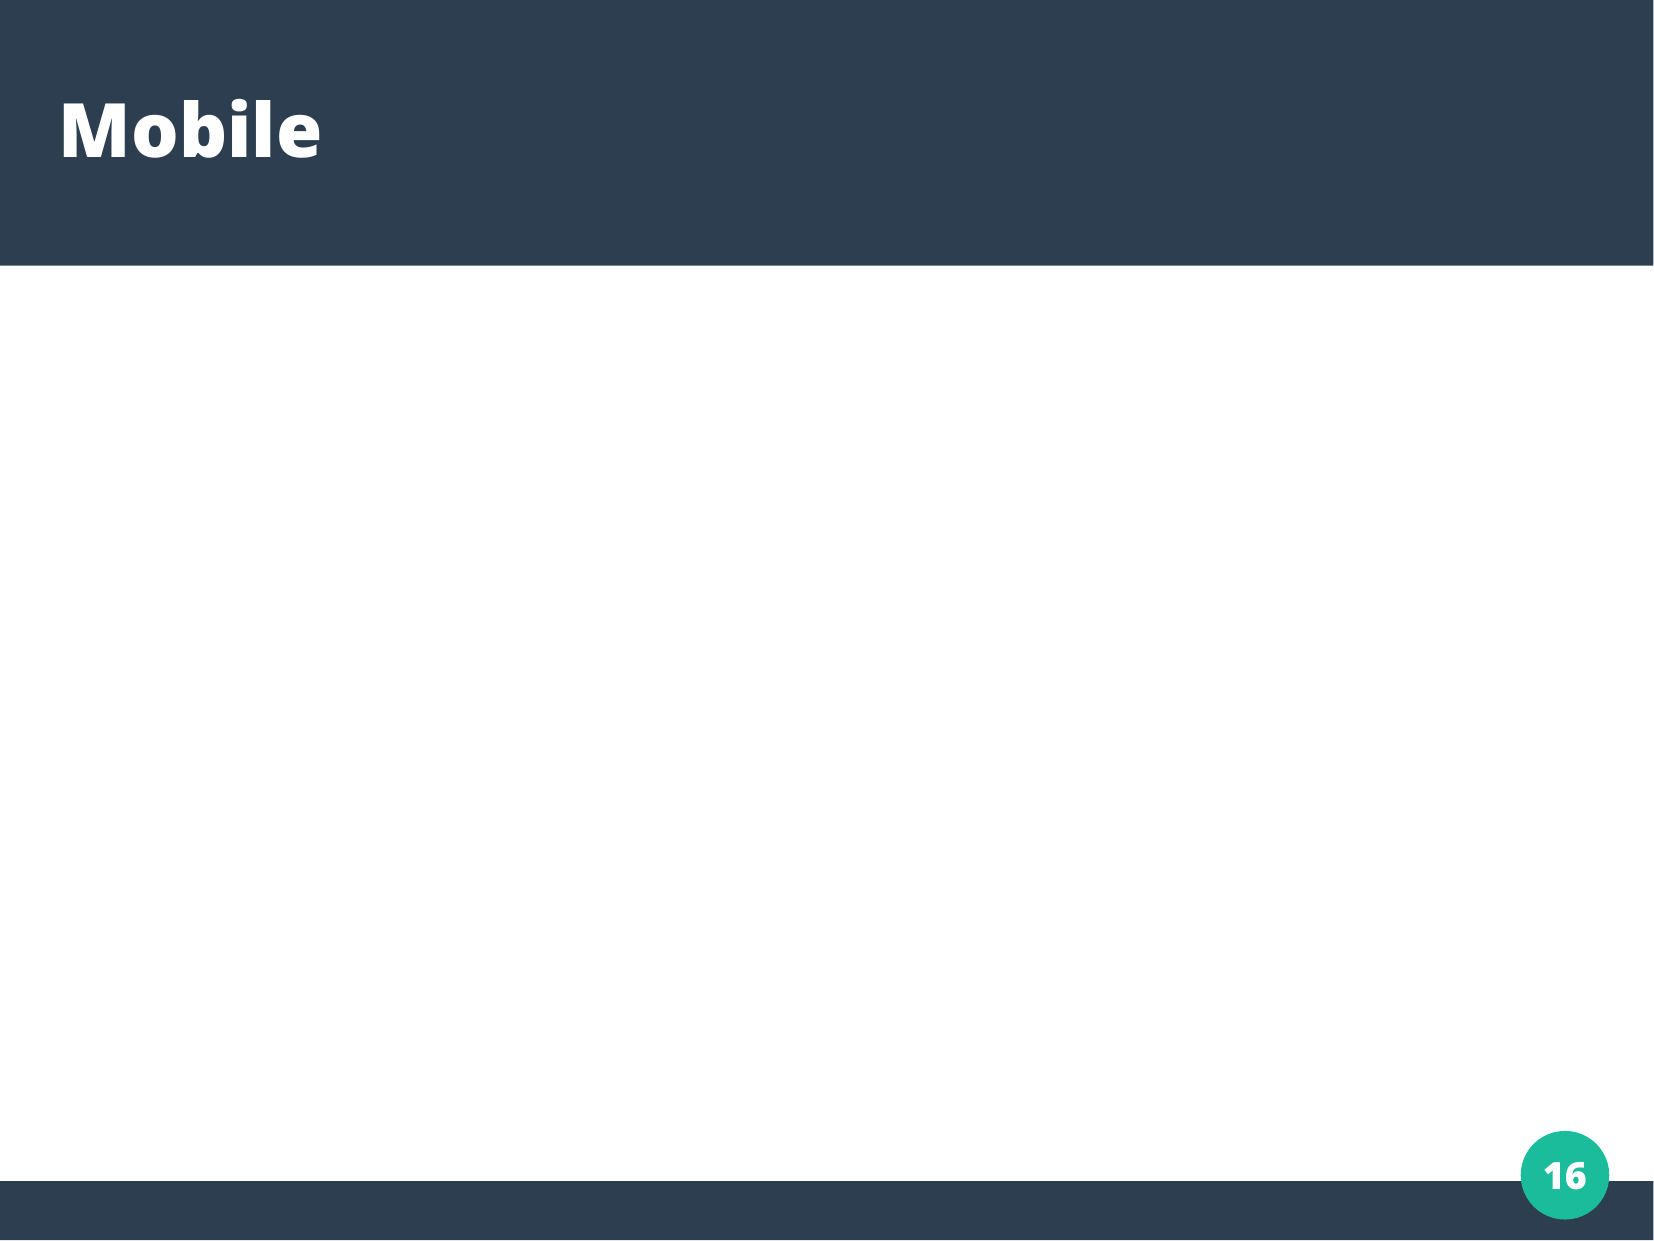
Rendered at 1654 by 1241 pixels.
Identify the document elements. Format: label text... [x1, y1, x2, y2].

title Mobile [59, 49, 1595, 207]
